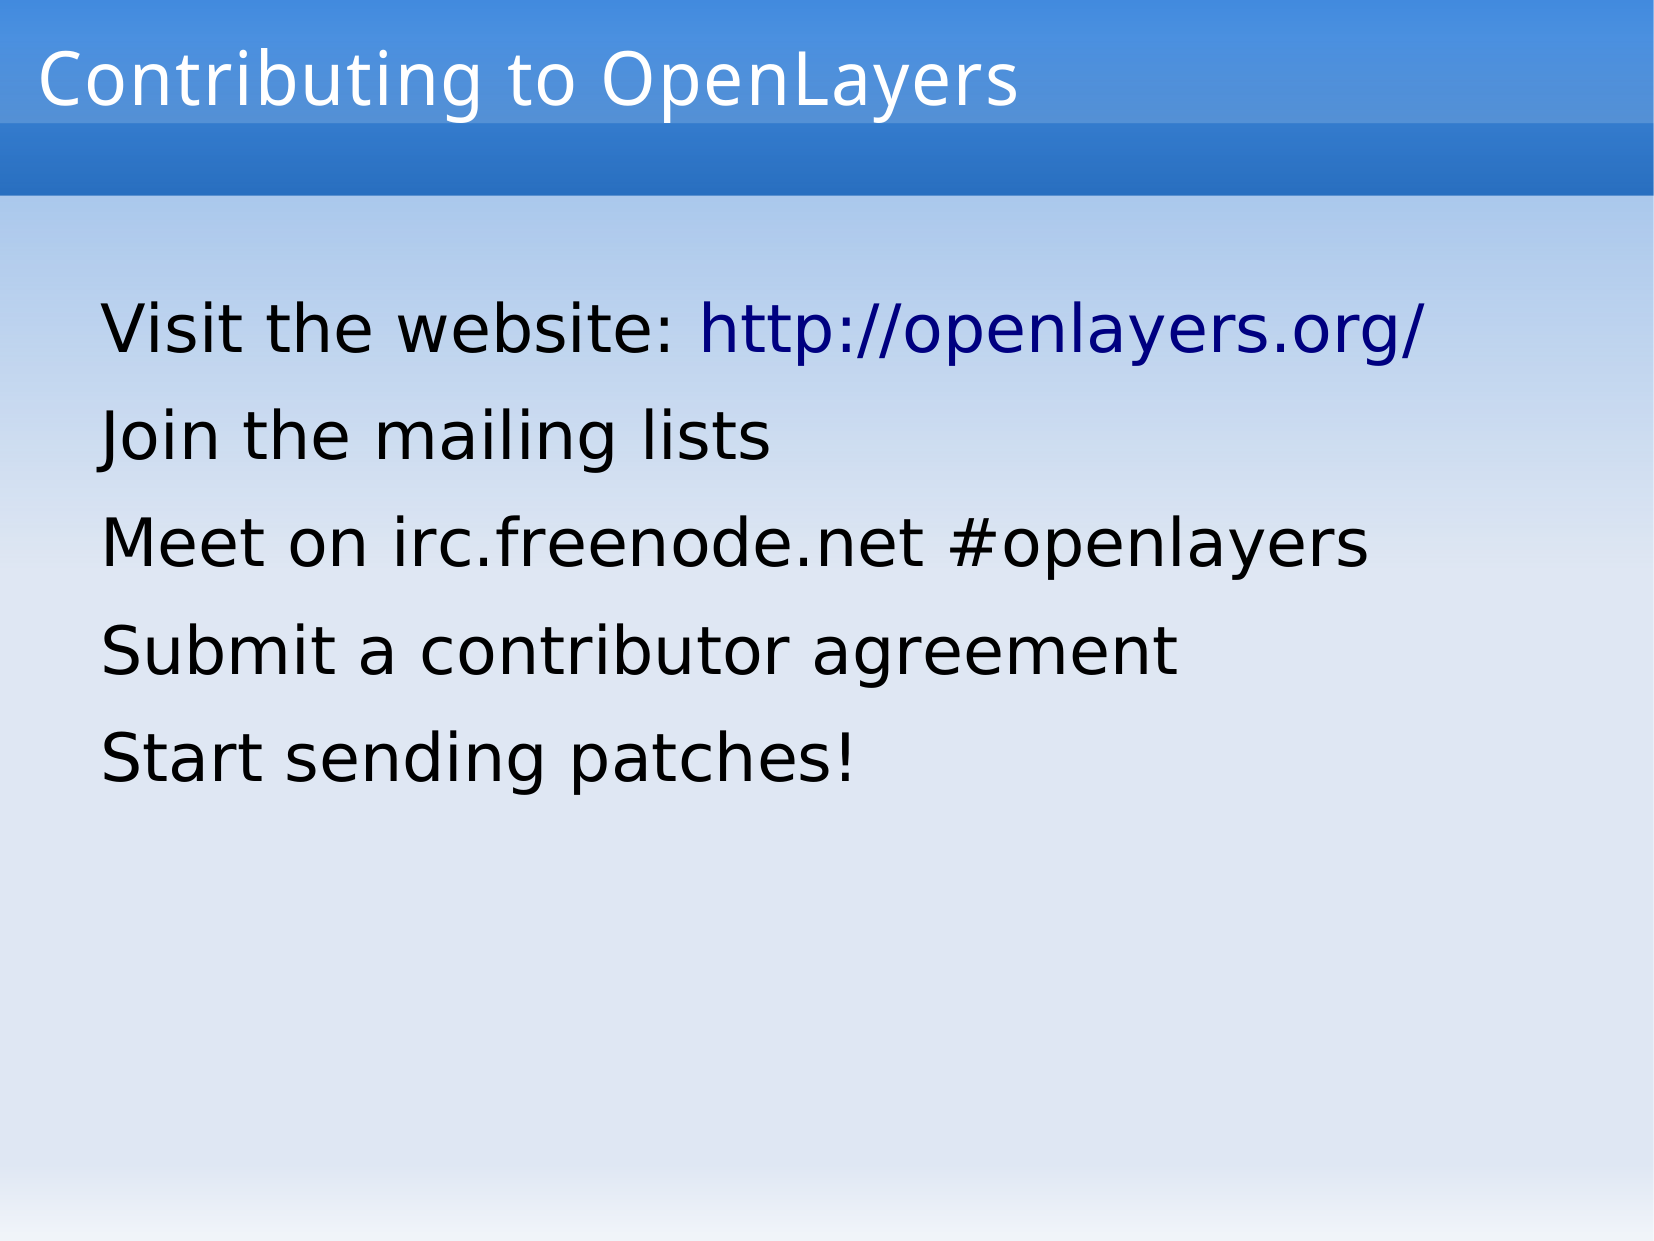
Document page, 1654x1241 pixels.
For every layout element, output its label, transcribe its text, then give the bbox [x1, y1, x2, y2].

list Visit the website: http://openlayers.org/ Join the mailing lists Meet on irc.freenode.net #openlayers Submit a contributor agreement Start sending patches! [82, 290, 1571, 1109]
title Contributing to OpenLayers [37, 2, 1463, 151]
picture [0, 0, 1654, 1241]
